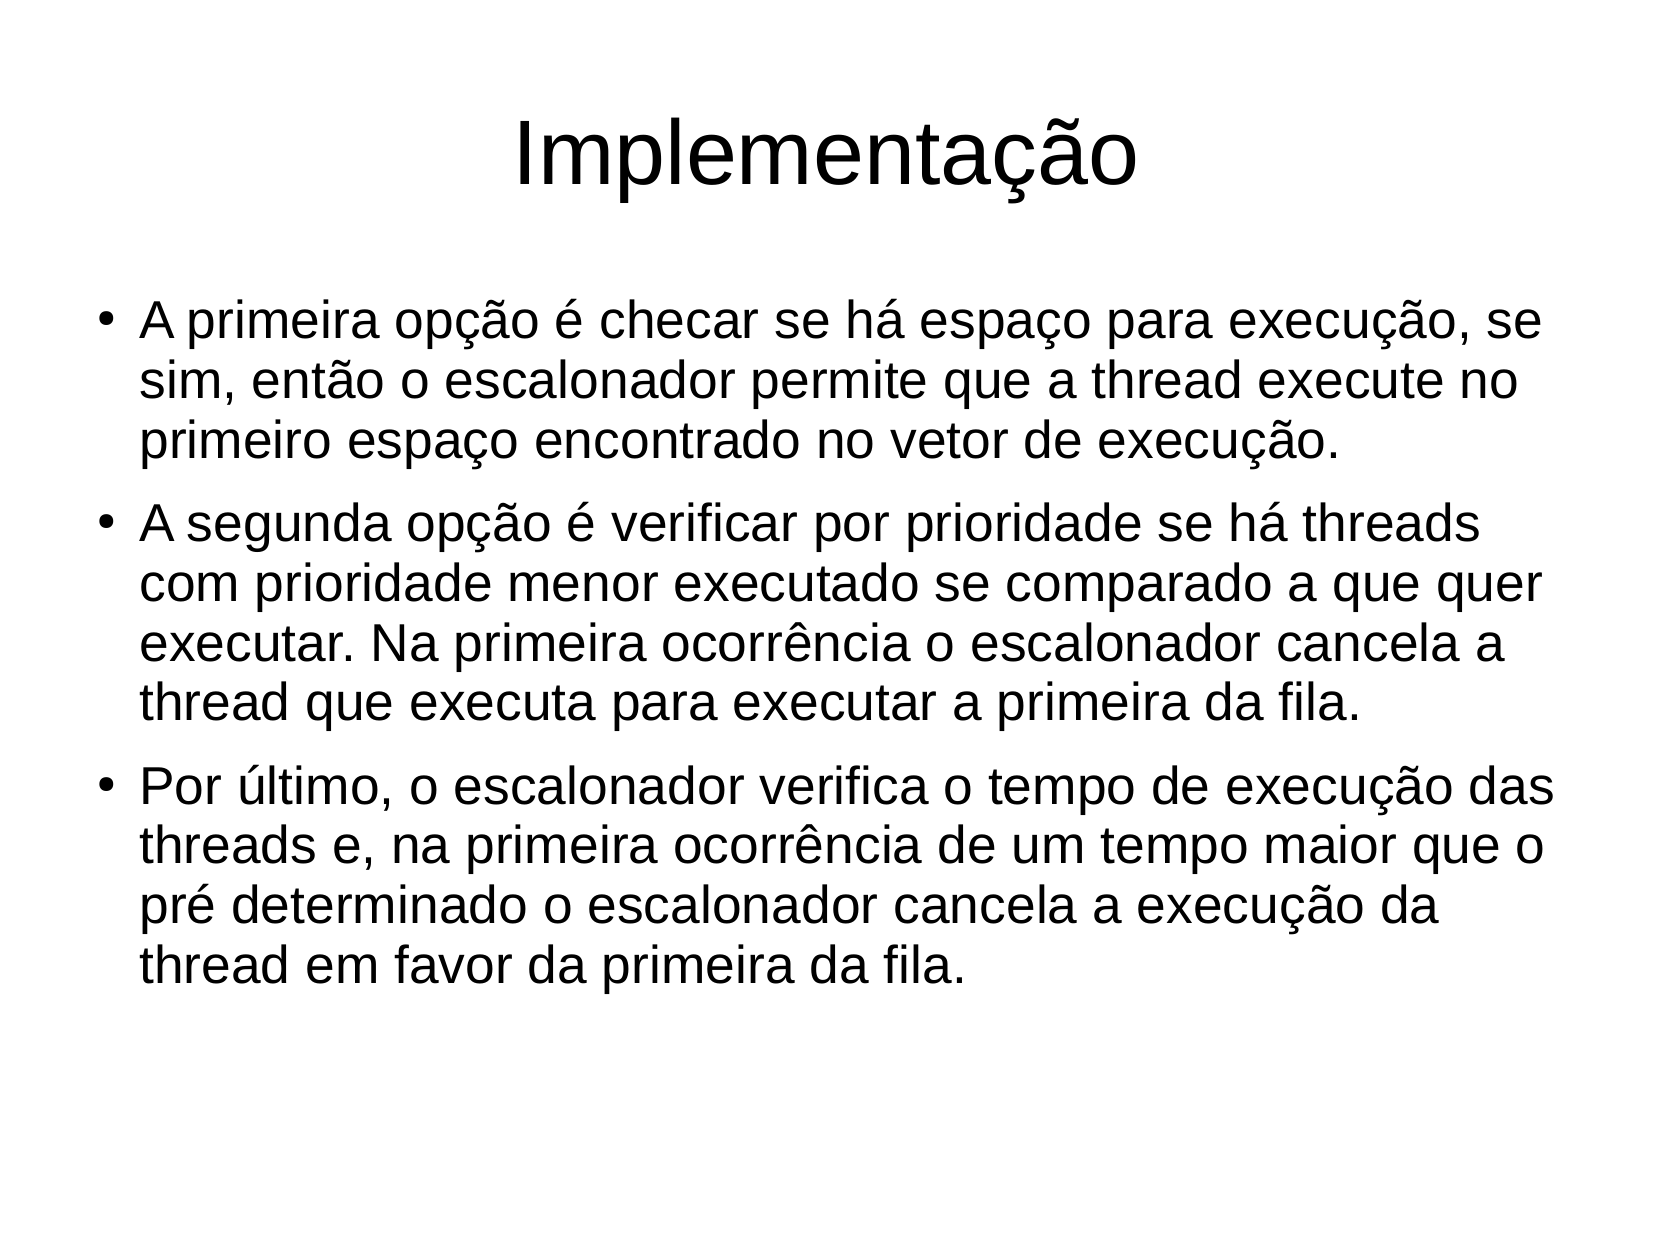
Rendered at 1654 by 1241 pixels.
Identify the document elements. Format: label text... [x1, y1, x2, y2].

title Implementação [82, 49, 1571, 257]
list A primeira opção é checar se há espaço para execução, se sim, então o escalonador permite que a thread execute no primeiro espaço encontrado no vetor de execução. A segunda opção é verificar por prioridade se há threads com prioridade menor executado se comparado a que quer executar. Na primeira ocorrência o escalonador cancela a thread que executa para executar a primeira da fila. Por último, o escalonador verifica o tempo de execução das threads e, na primeira ocorrência de um tempo maior que o pré determinado o escalonador cancela a execução da thread em favor da primeira da fila. [82, 290, 1571, 1010]
